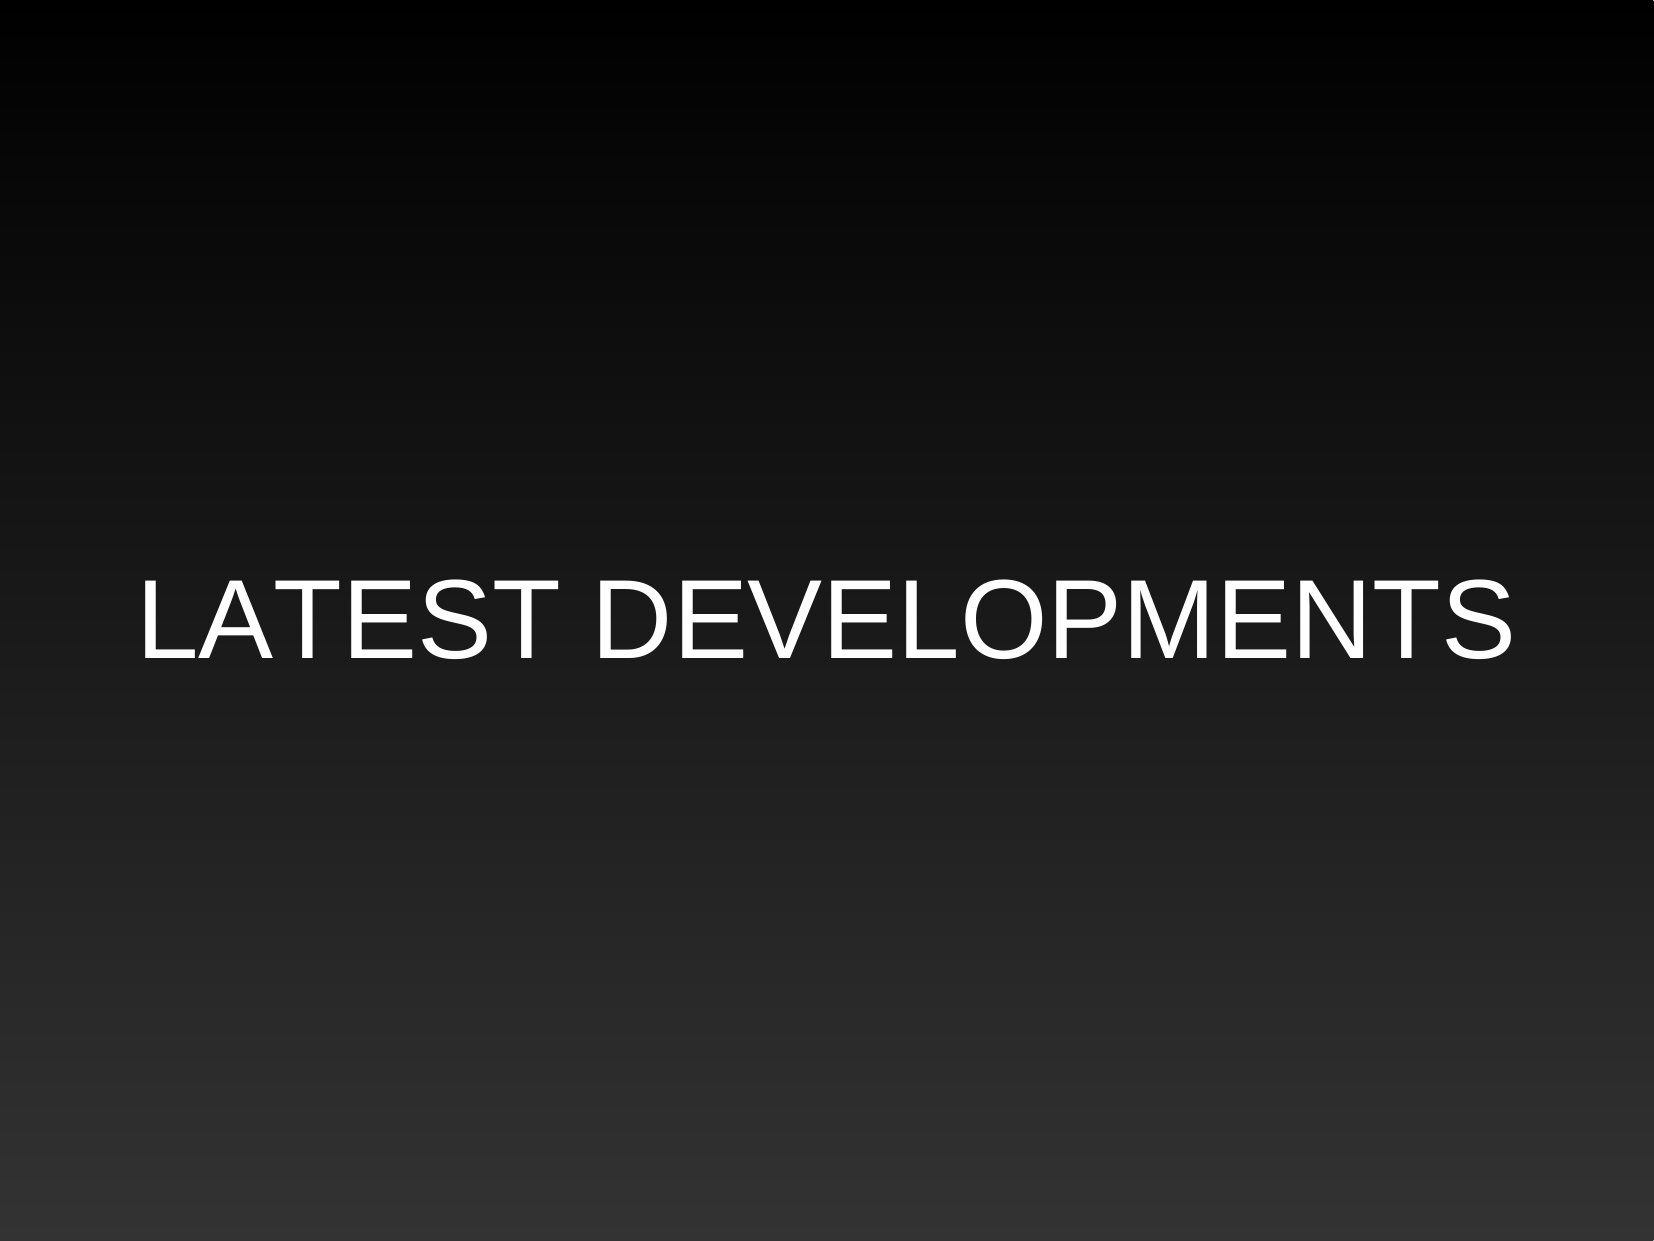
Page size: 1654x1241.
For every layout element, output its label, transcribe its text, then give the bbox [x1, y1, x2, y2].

text_box LATEST DEVELOPMENTS [121, 549, 1533, 691]
